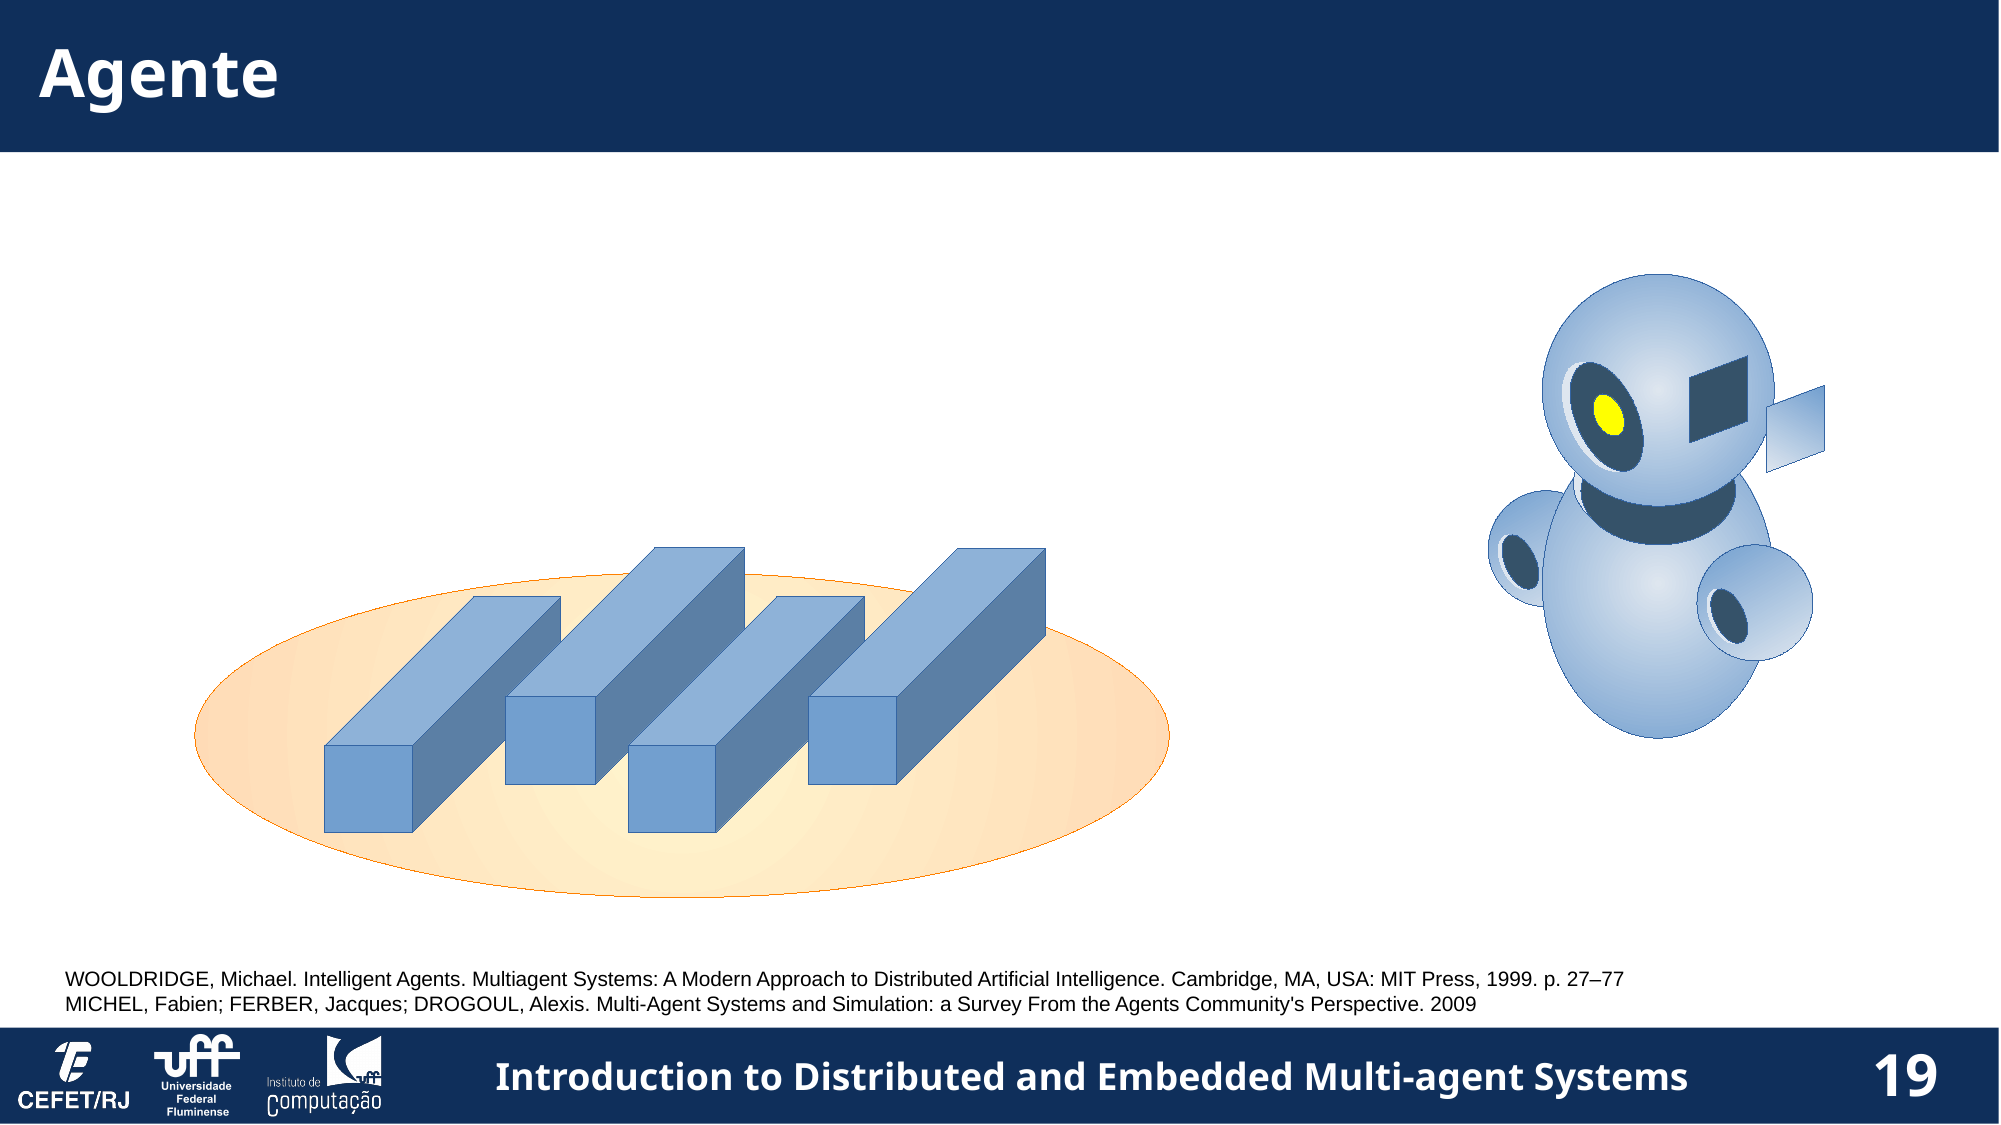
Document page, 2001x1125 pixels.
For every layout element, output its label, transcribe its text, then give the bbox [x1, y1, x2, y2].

text_box [1488, 274, 1825, 739]
picture [153, 1033, 241, 1121]
text_box [194, 549, 1170, 898]
picture [18, 1021, 129, 1125]
text_box Agente [25, 23, 1999, 119]
text_box WOOLDRIDGE, Michael. Intelligent Agents. Multiagent Systems: A Modern Approach to Distributed Artificial Intelligence. Cambridge, MA, USA: MIT Press, 1999. p. 27–77 MICHEL, Fabien; FERBER, Jacques; DROGOUL, Alexis. Multi-Agent Systems and Simulation: a Survey From the Agents Community's Perspective. 2009 [50, 958, 1969, 1024]
picture [265, 1033, 383, 1117]
